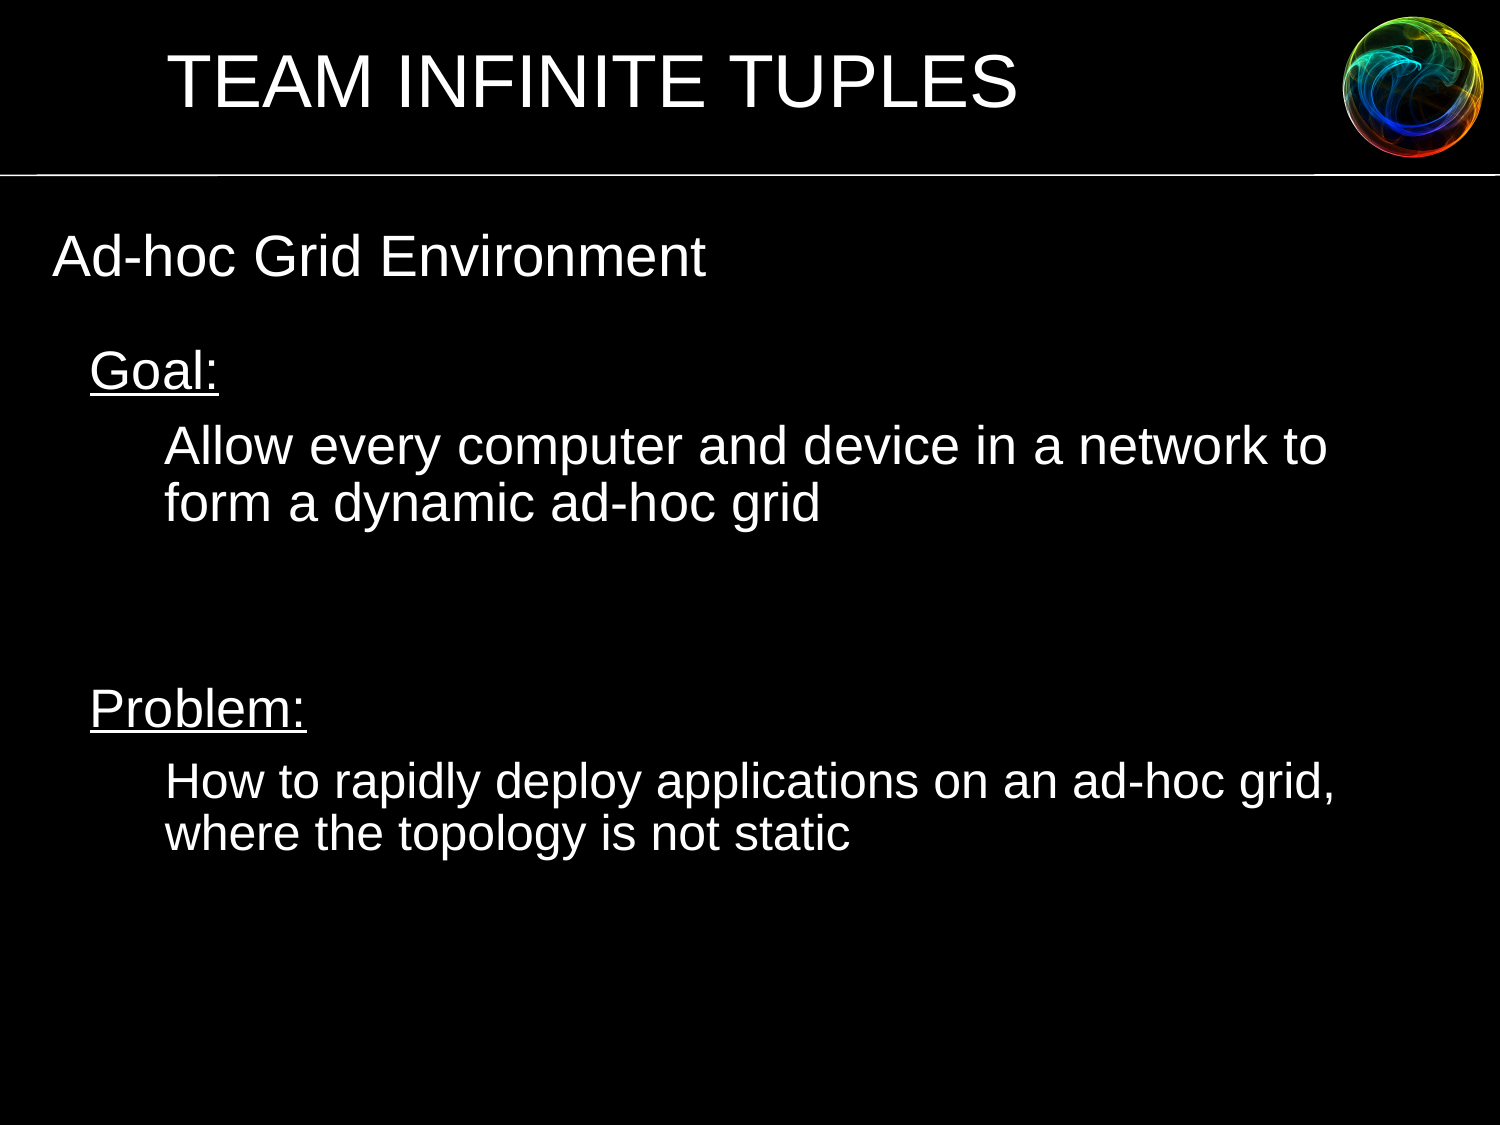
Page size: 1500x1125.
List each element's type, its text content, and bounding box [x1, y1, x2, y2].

text_box Ad-hoc Grid Environment [37, 220, 788, 301]
picture [1325, 0, 1500, 174]
text_box Goal: [75, 337, 451, 414]
text_box Allow every computer and device in a network to form a dynamic ad-hoc grid [149, 412, 1463, 549]
text_box How to rapidly deploy applications on an ad-hoc grid, where the topology is not static [149, 749, 1388, 877]
text_box TEAM INFINITE TUPLES [0, 37, 1188, 131]
text_box Problem: [75, 674, 376, 751]
